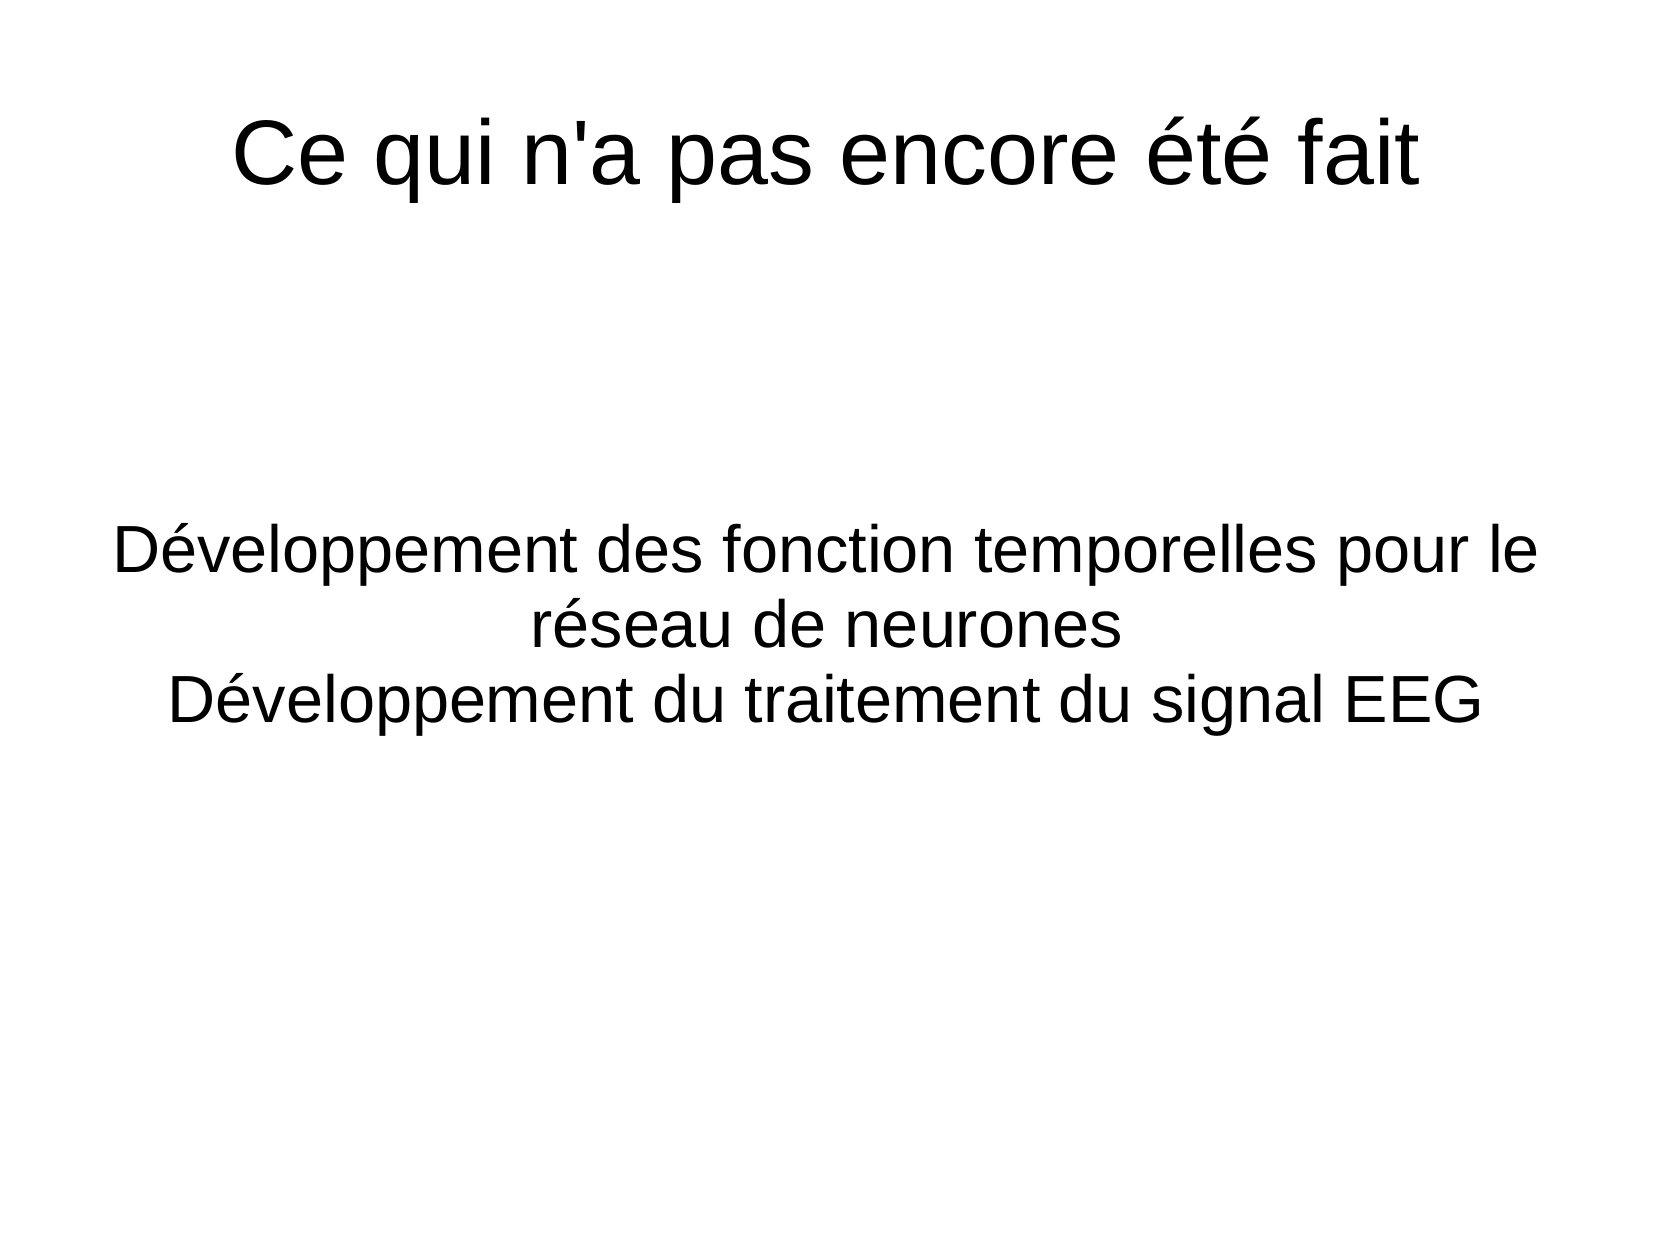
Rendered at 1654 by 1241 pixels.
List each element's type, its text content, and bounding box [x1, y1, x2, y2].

title Ce qui n'a pas encore été fait [82, 49, 1571, 257]
subtitle Développement des fonction temporelles pour le réseau de neurones Développement du traitement du signal EEG [82, 290, 1571, 1109]
